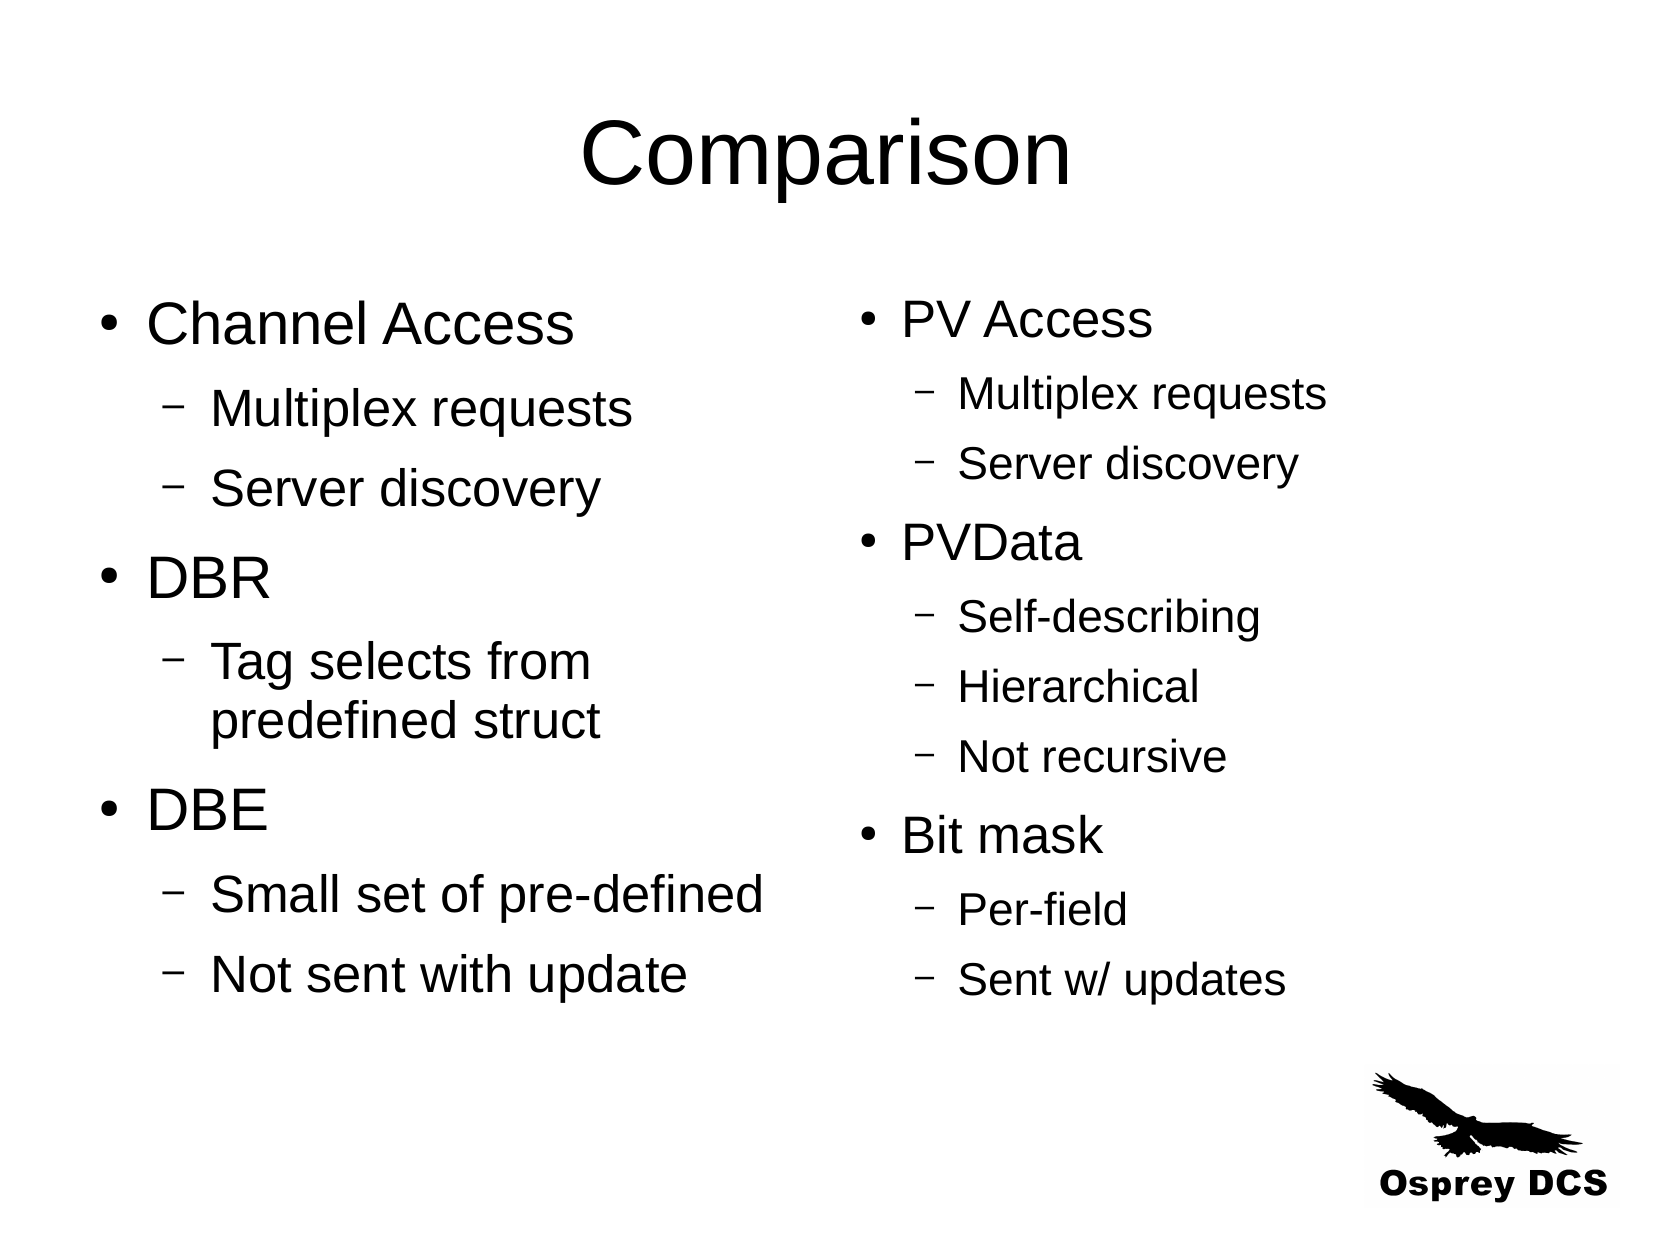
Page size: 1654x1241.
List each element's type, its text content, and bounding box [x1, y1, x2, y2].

title Comparison [82, 49, 1571, 257]
list PV Access Multiplex requests Server discovery PVData Self-describing Hierarchical Not recursive Bit mask Per-field Sent w/ updates [845, 290, 1572, 1010]
list Channel Access Multiplex requests Server discovery DBR Tag selects from predefined struct DBE Small set of pre-defined Not sent with update [82, 290, 809, 1010]
picture [1364, 1064, 1620, 1208]
